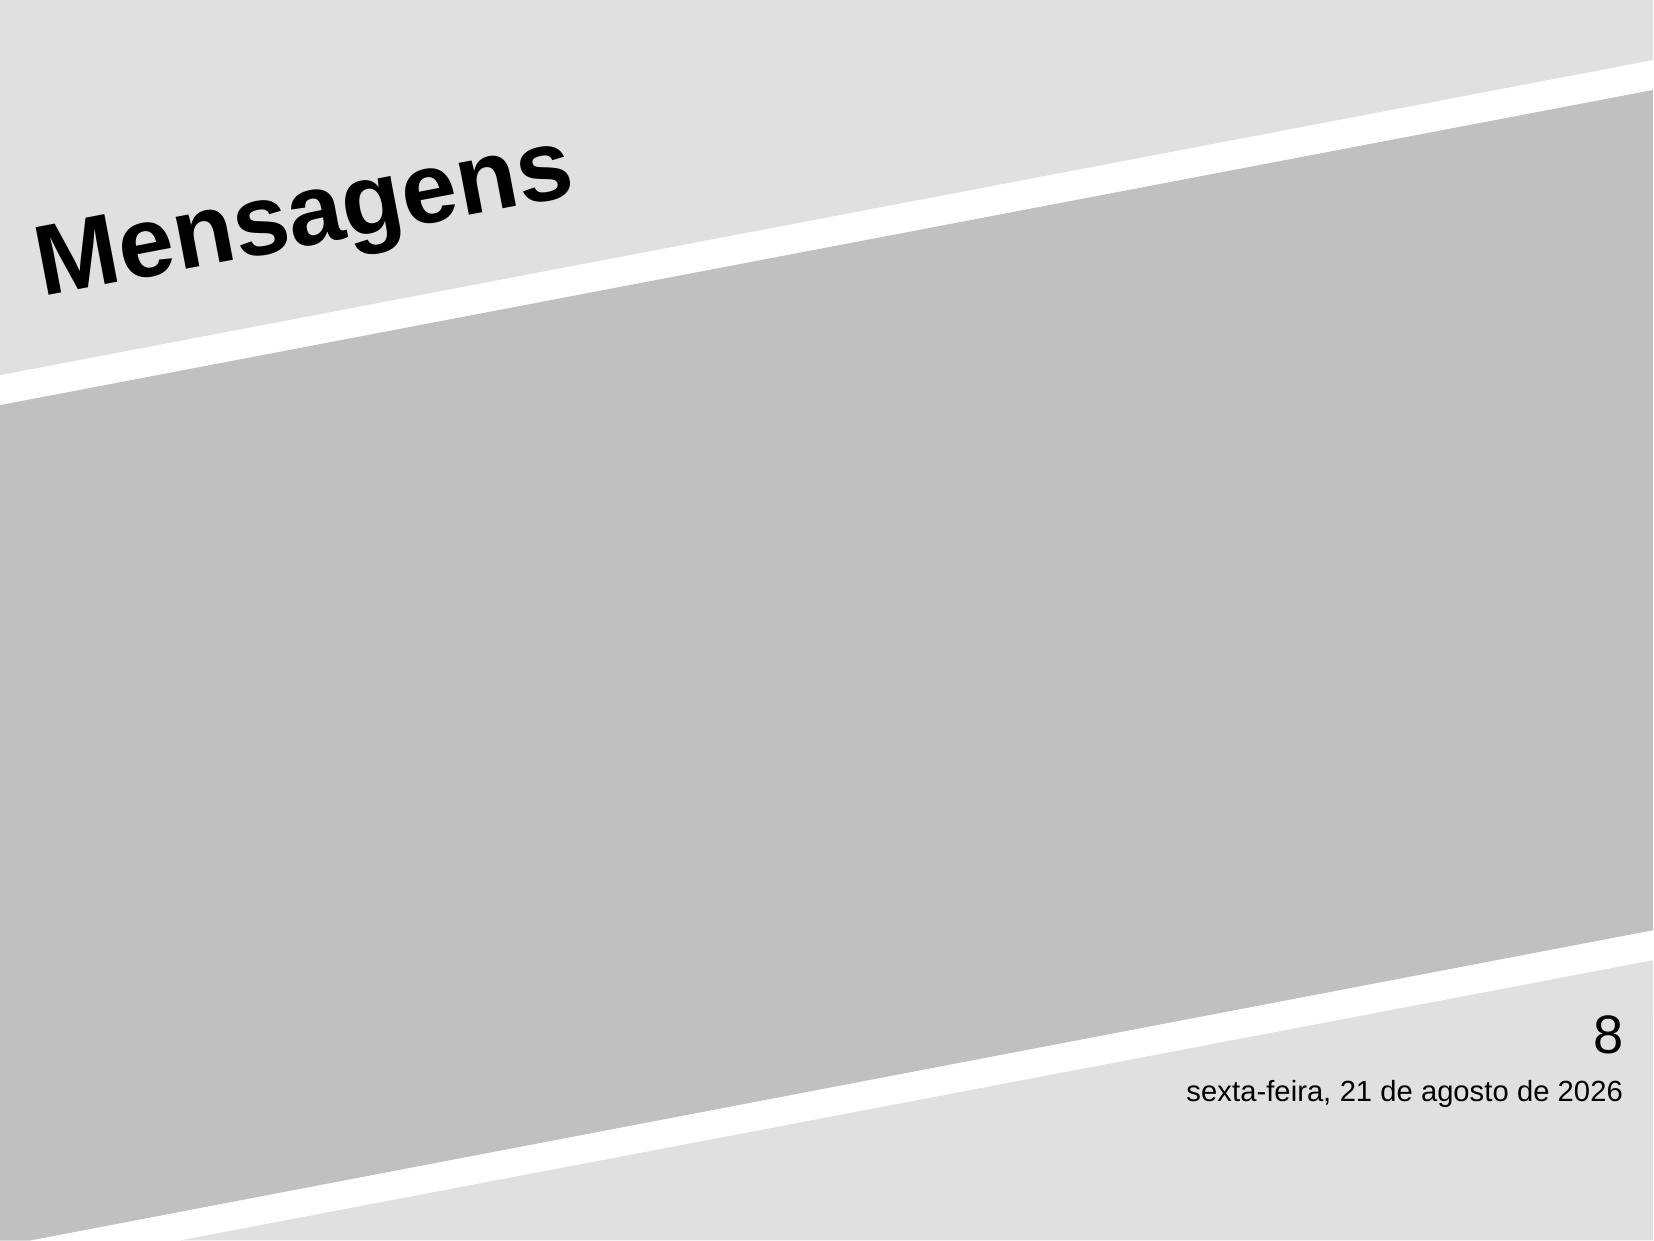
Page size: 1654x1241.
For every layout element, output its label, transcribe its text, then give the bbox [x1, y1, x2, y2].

title Mensagens [17, 0, 1518, 365]
